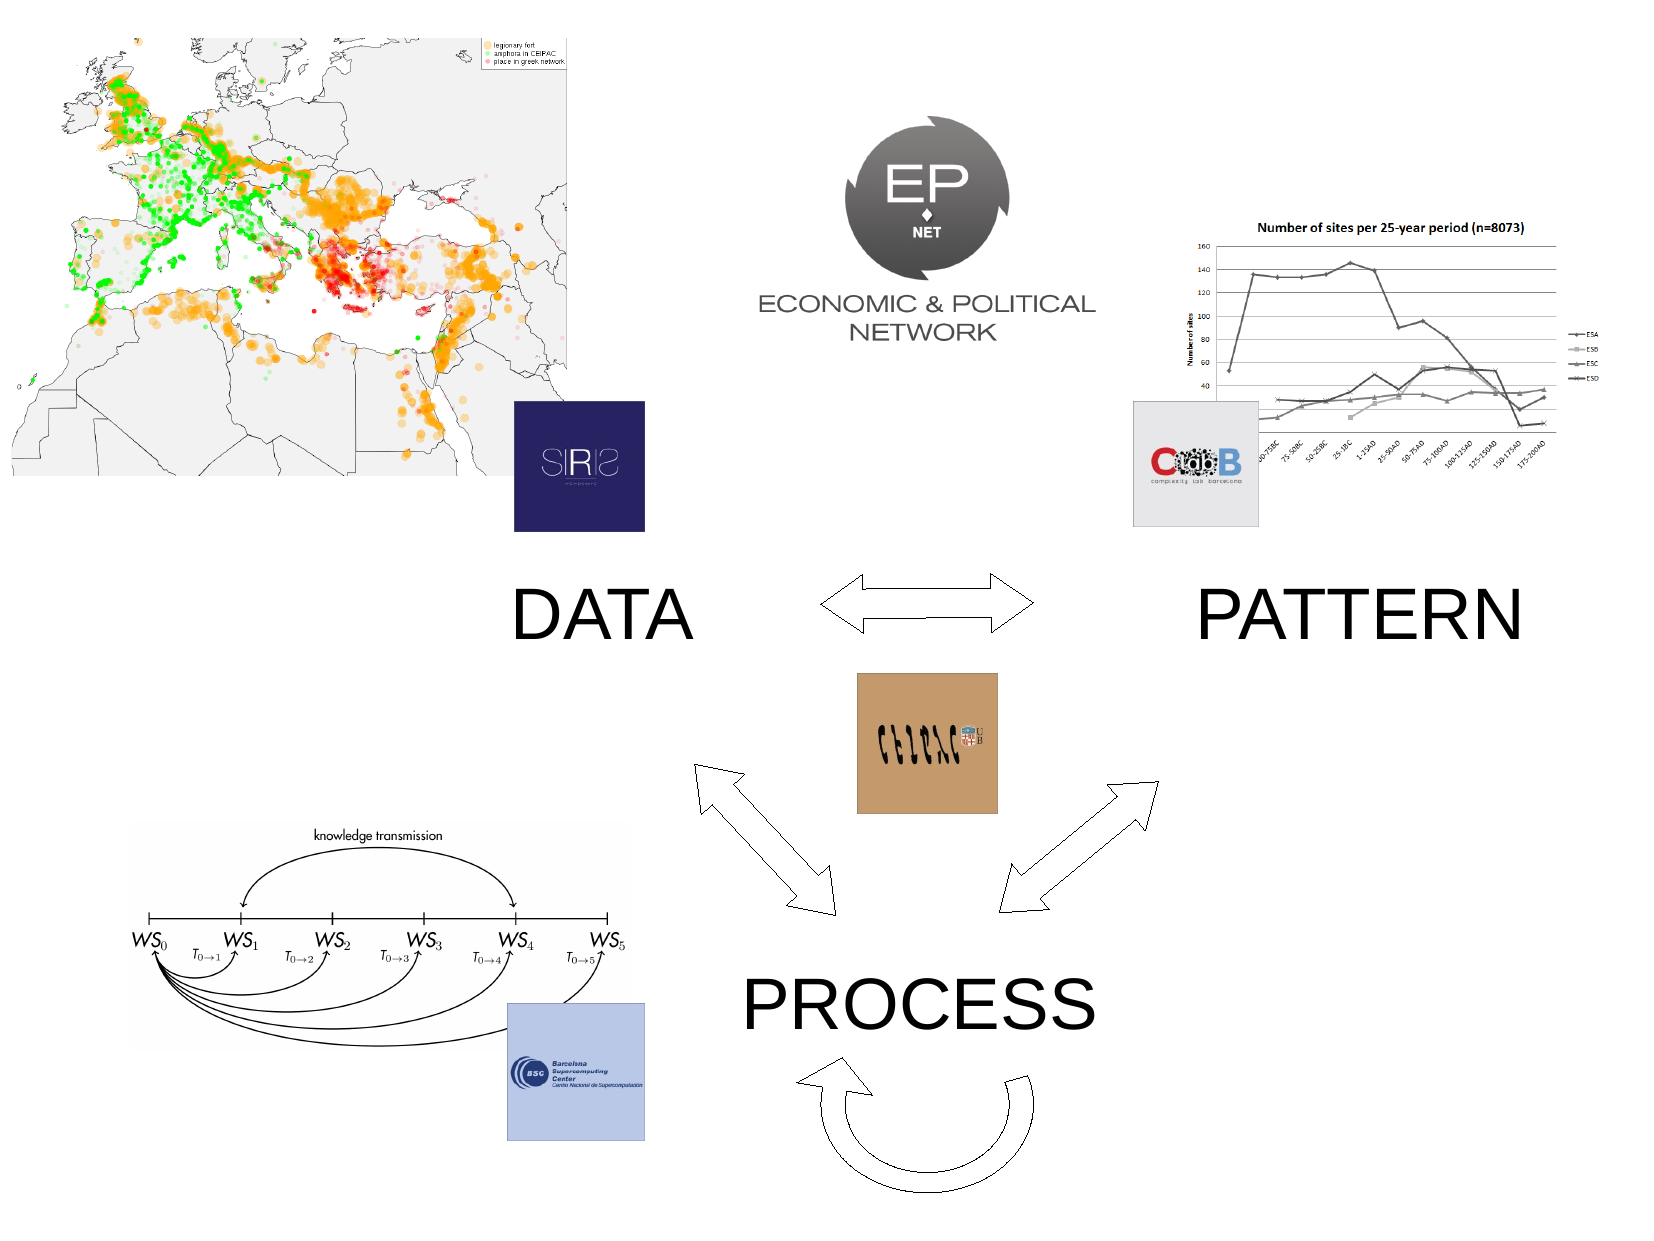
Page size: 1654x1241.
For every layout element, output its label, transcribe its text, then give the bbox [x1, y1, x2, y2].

picture [857, 673, 998, 814]
text_box PATTERN [1181, 566, 1548, 663]
picture [11, 38, 645, 532]
text_box [694, 764, 836, 916]
text_box [796, 1057, 1034, 1193]
picture [129, 821, 645, 1141]
text_box [999, 781, 1159, 913]
text_box PROCESS [726, 956, 1128, 1054]
picture [1133, 212, 1607, 527]
text_box DATA [496, 566, 721, 663]
picture [756, 109, 1098, 343]
text_box [820, 573, 1034, 634]
